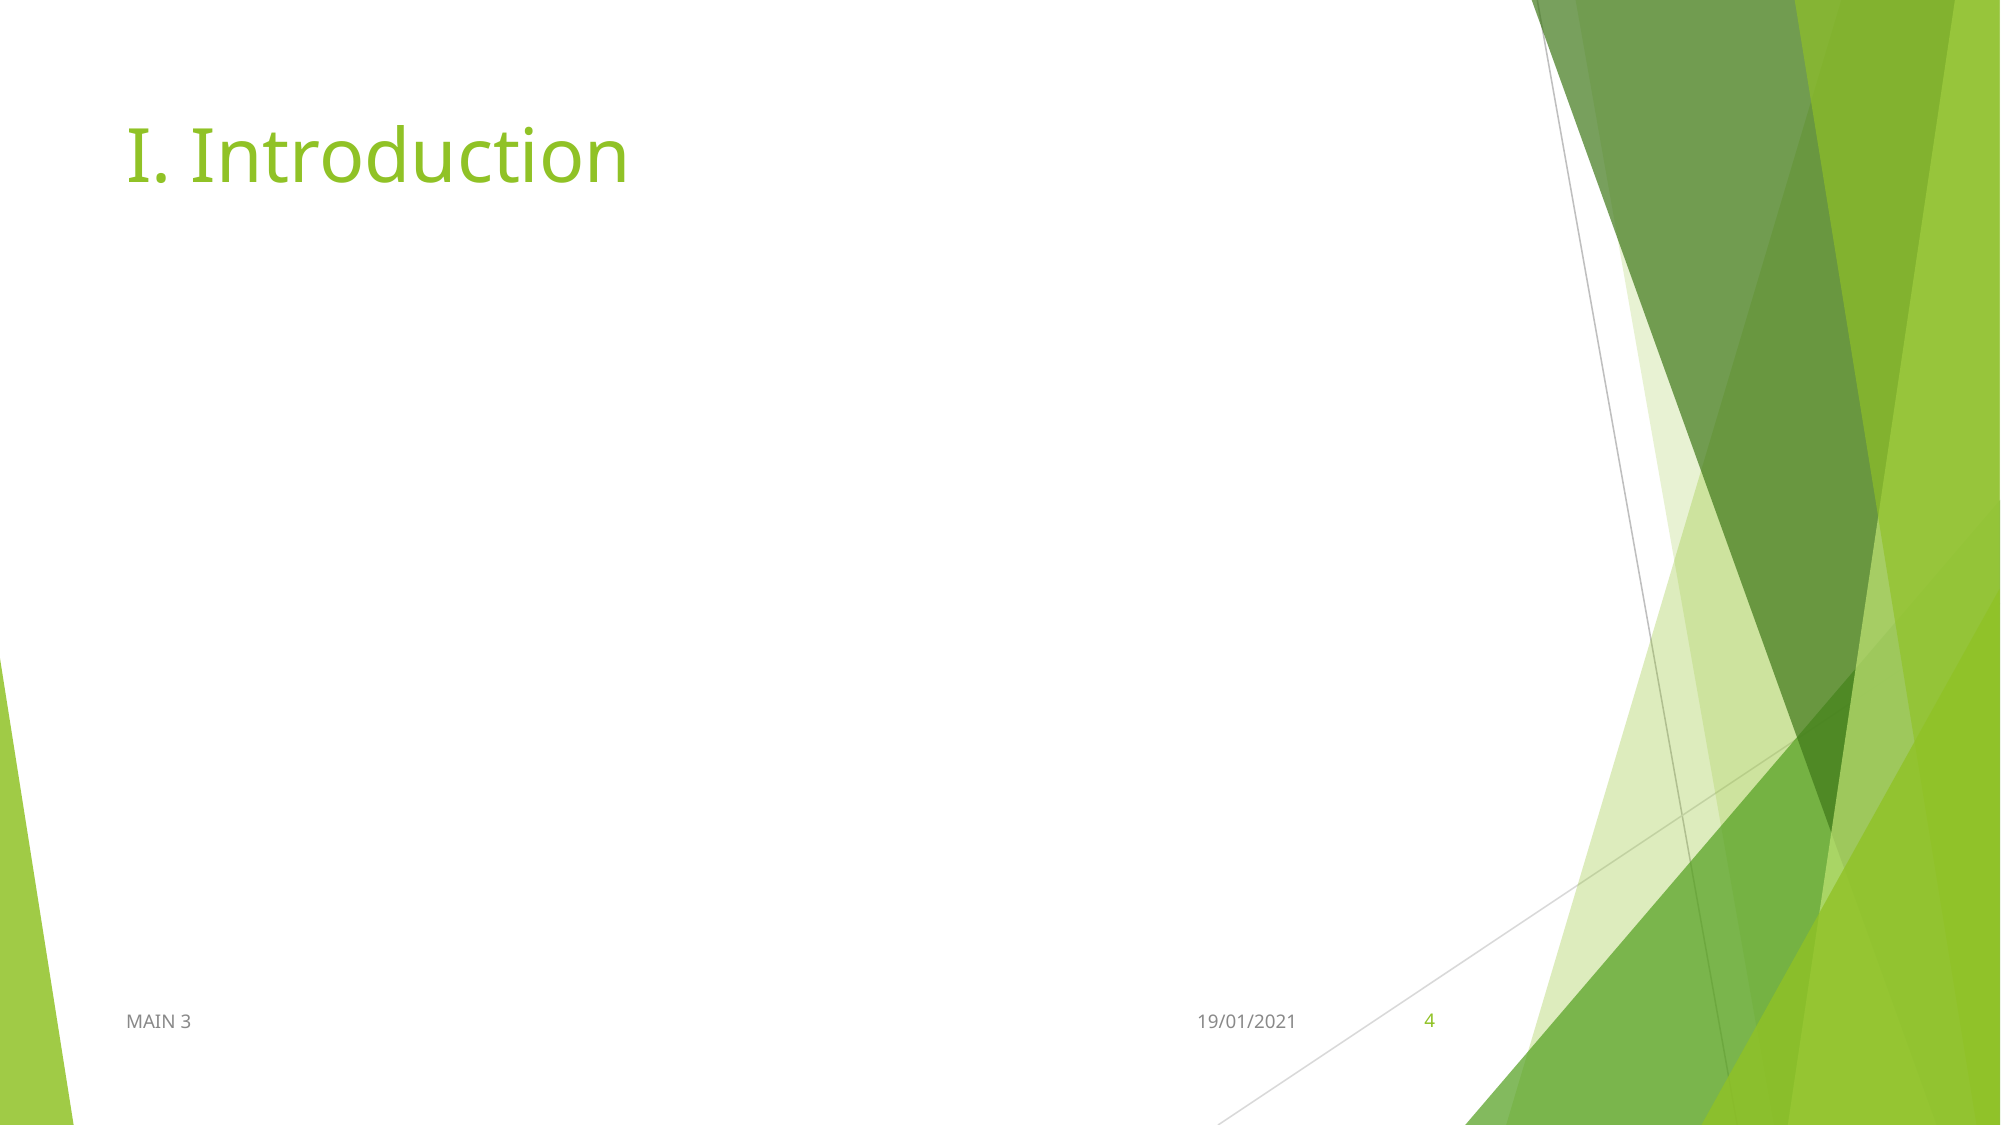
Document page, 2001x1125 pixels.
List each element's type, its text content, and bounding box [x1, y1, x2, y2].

text_box ‹N°› [1409, 991, 1522, 1051]
title I. Introduction [111, 99, 1522, 317]
text_box 19/01/2021 [1181, 991, 1332, 1051]
text_box MAIN 3 [111, 991, 1145, 1051]
